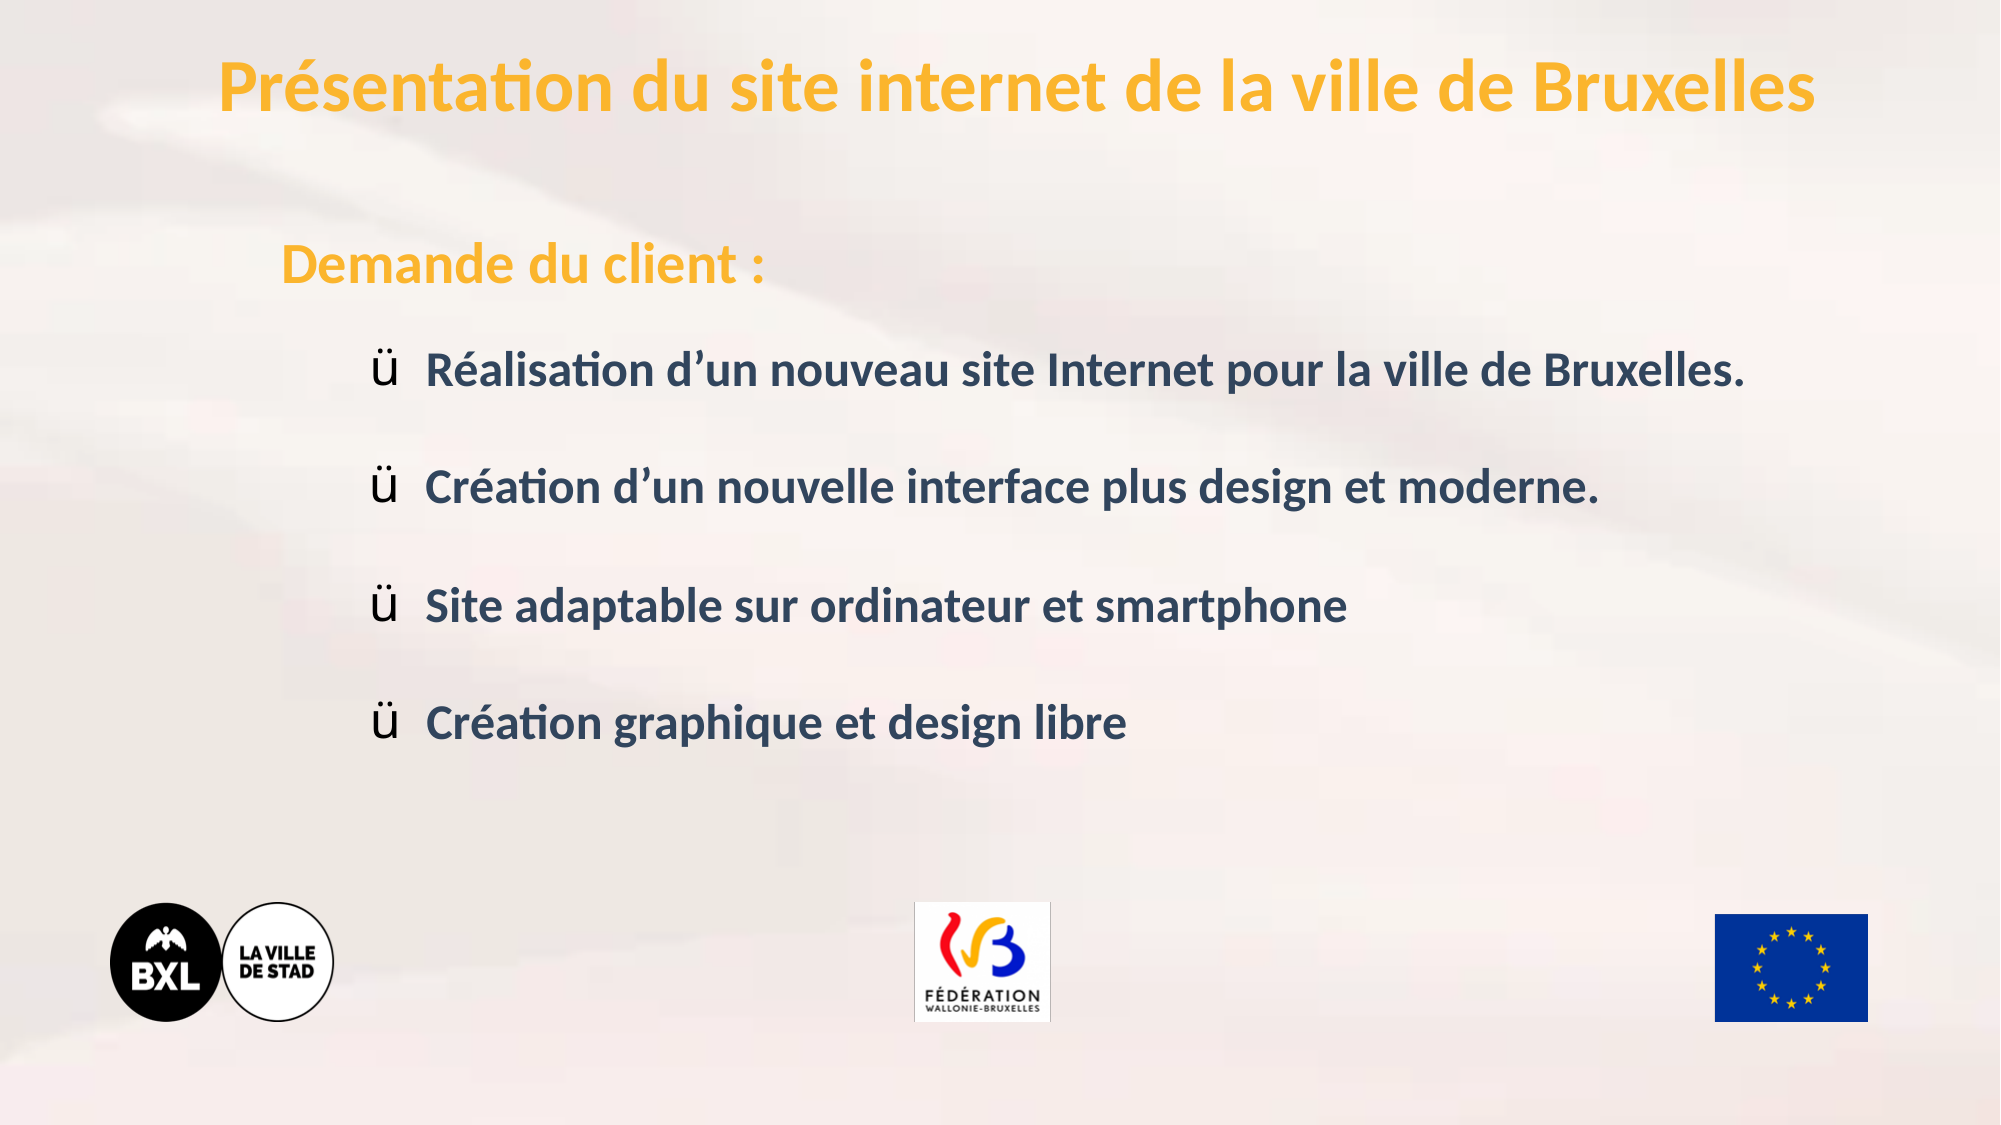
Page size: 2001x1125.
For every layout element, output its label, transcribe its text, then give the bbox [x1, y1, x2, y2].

text_box Demande du client : [266, 217, 1000, 304]
text_box Création graphique et design libre [354, 681, 1765, 758]
text_box Création d’un nouvelle interface plus design et moderne. [354, 445, 1764, 522]
text_box Réalisation d’un nouveau site Internet pour la ville de Bruxelles. [354, 328, 1764, 405]
picture [0, 0, 2000, 1125]
text_box Site adaptable sur ordinateur et smartphone [354, 564, 1764, 641]
text_box Présentation du site internet de la ville de Bruxelles [203, 29, 1868, 136]
